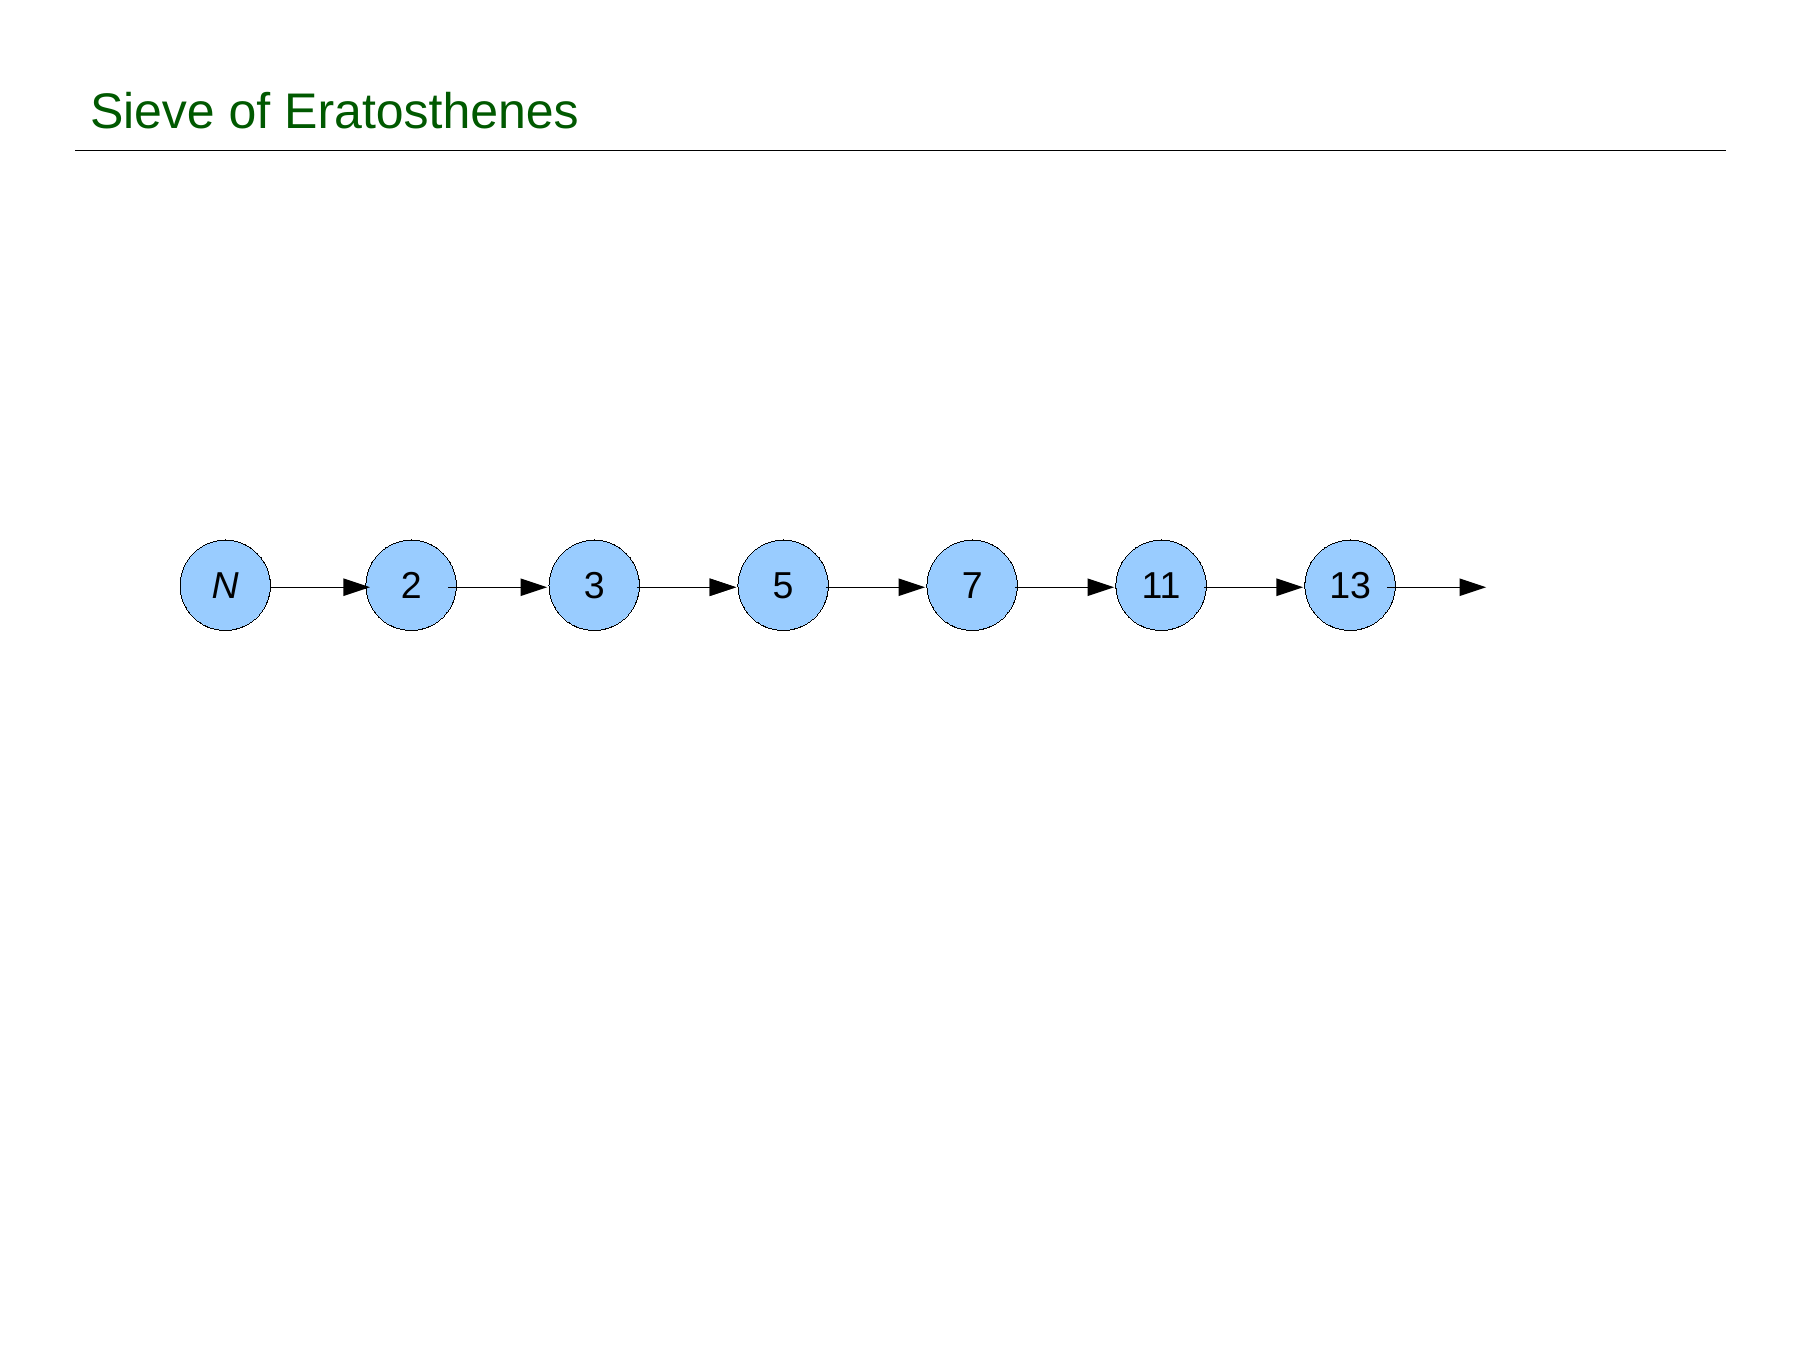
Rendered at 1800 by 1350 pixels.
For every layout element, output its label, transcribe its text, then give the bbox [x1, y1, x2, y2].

title Sieve of Eratosthenes [90, 38, 1710, 147]
text_box 2 [365, 539, 457, 631]
text_box N [180, 539, 271, 631]
text_box 13 [1304, 539, 1396, 631]
text_box 3 [548, 539, 640, 631]
text_box 11 [1115, 539, 1207, 631]
text_box 7 [926, 539, 1018, 631]
text_box 5 [737, 539, 829, 631]
